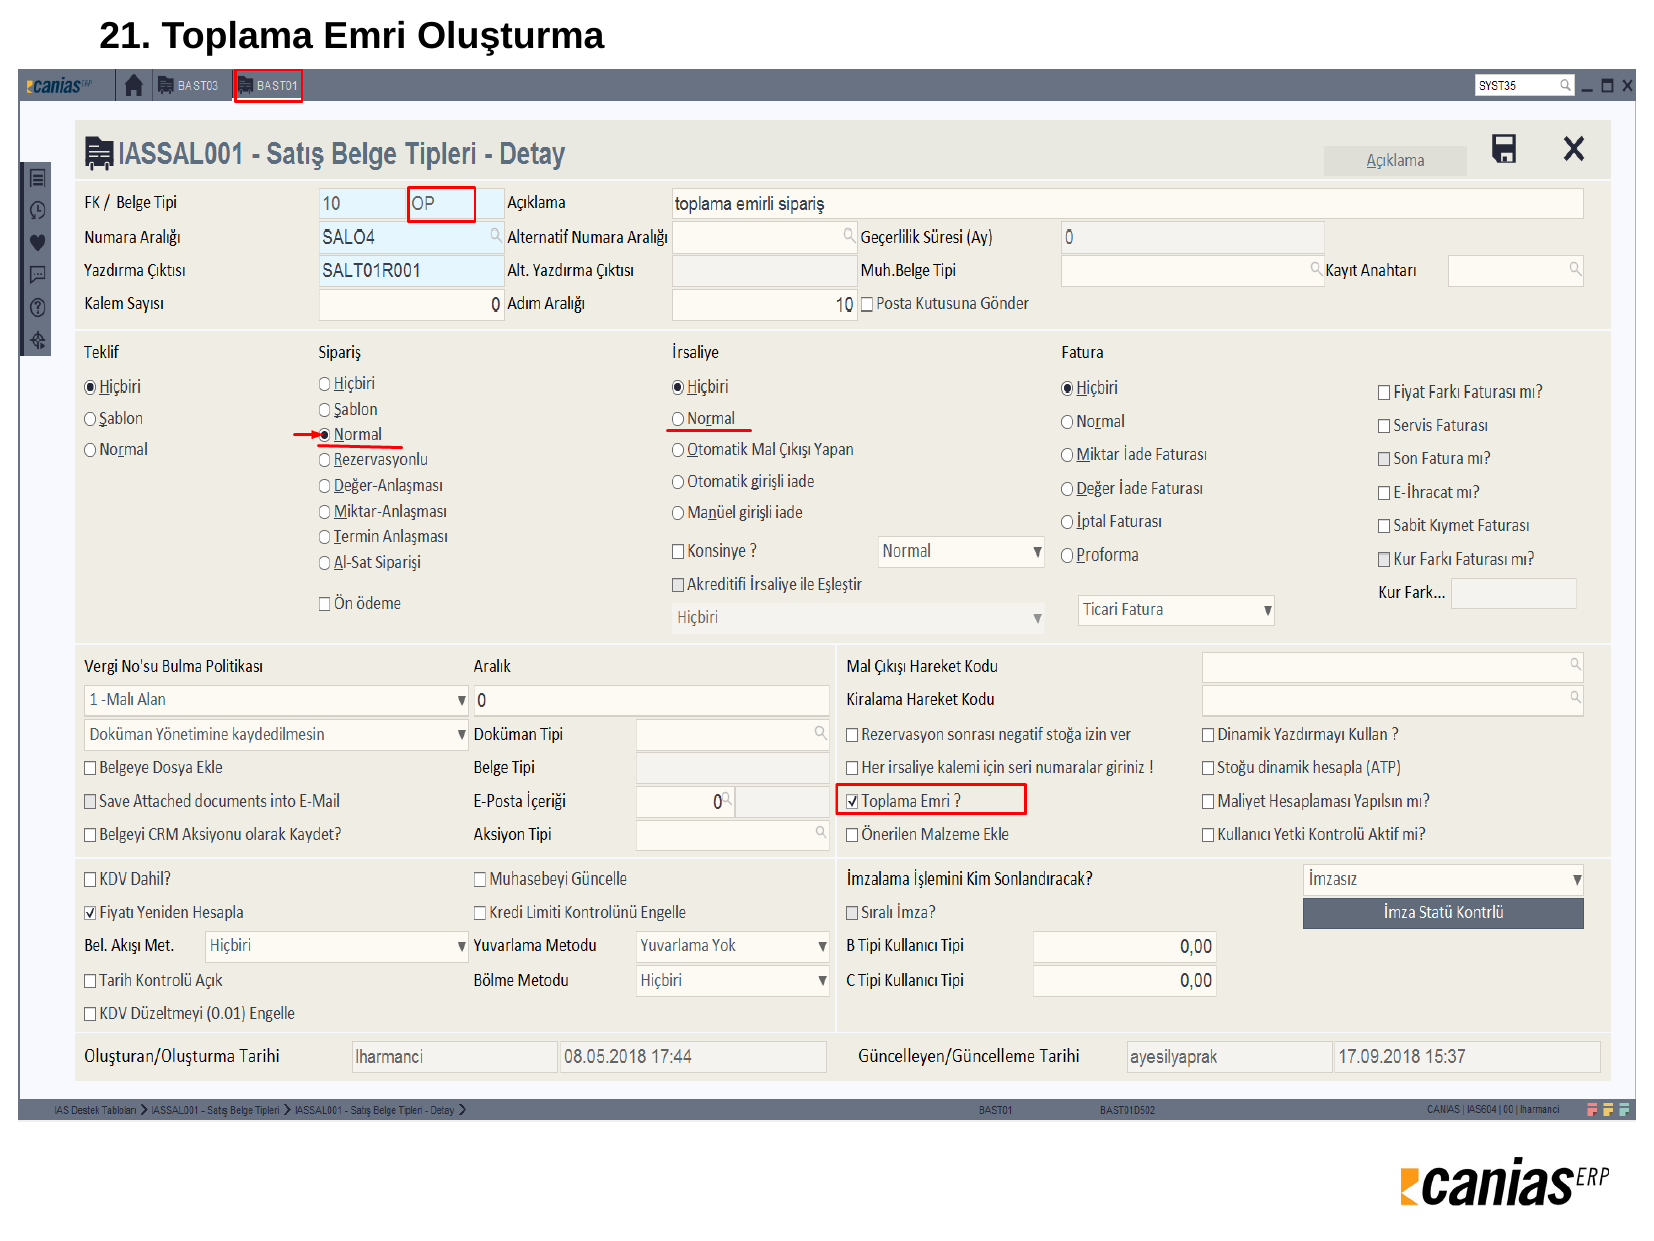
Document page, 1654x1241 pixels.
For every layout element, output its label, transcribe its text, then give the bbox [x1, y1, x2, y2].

picture [1375, 1139, 1635, 1223]
text_box 21. Toplama Emri Oluşturma [10, 6, 1625, 65]
picture [18, 69, 1636, 1123]
